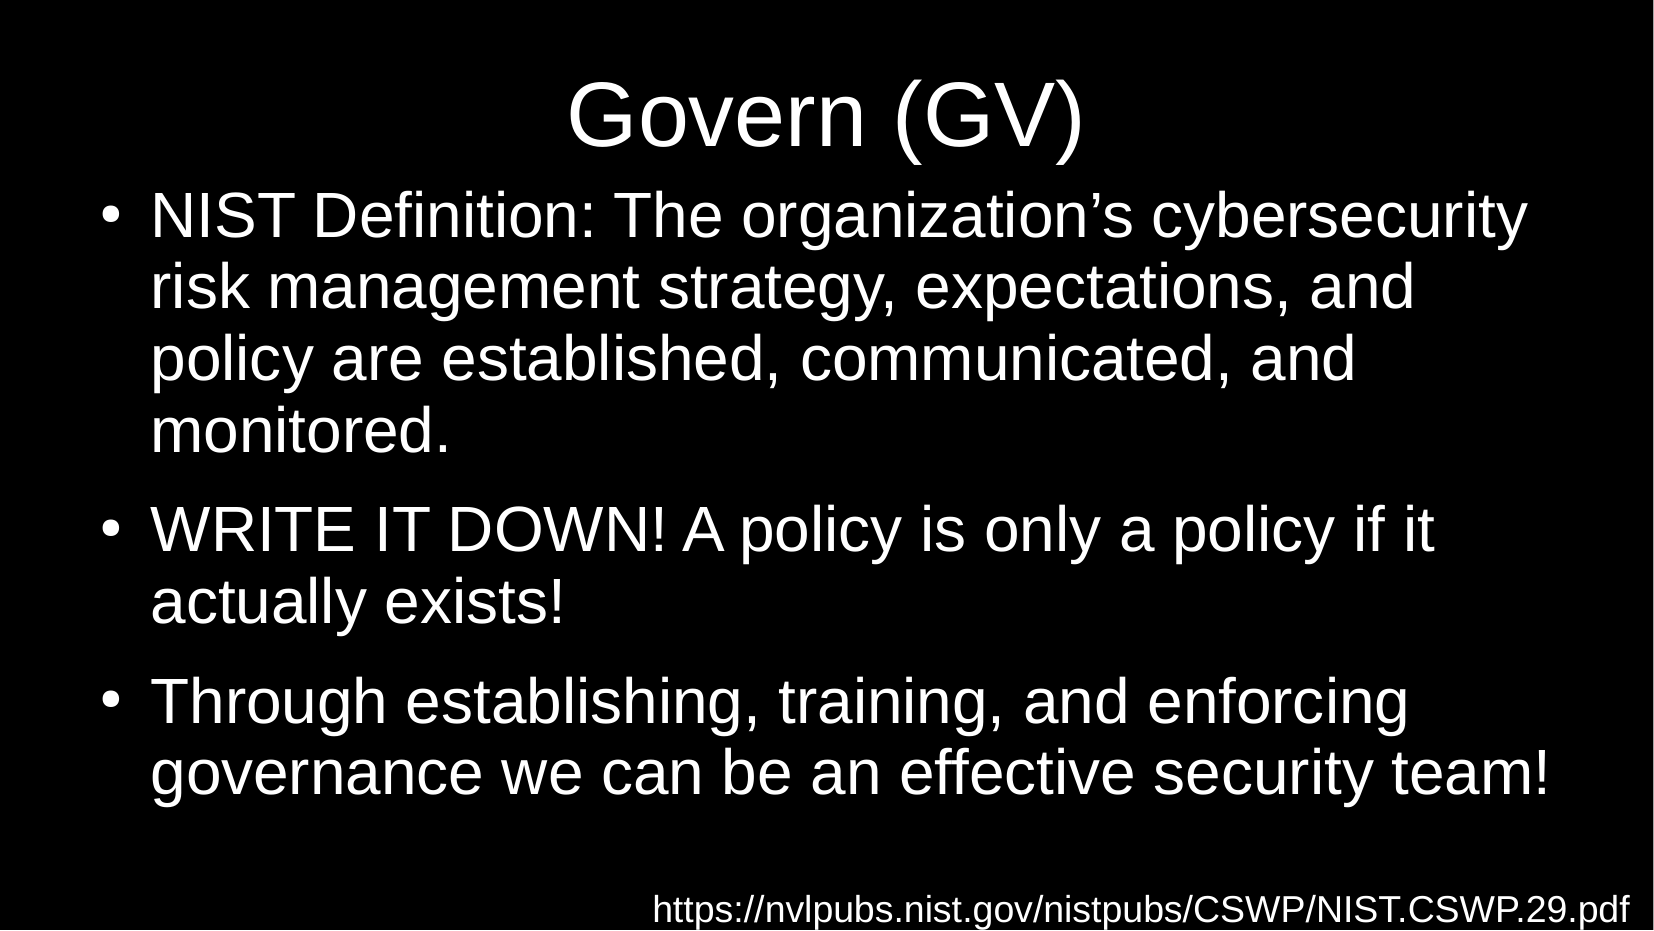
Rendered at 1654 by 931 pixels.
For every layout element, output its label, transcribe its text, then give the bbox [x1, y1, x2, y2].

list NIST Definition: The organization’s cybersecurity risk management strategy, expectations, and policy are established, communicated, and monitored. WRITE IT DOWN! A policy is only a policy if it actually exists! Through establishing, training, and enforcing governance we can be an effective security team! [82, 179, 1571, 862]
text_box https://nvlpubs.nist.gov/nistpubs/CSWP/NIST.CSWP.29.pdf [637, 880, 1654, 931]
title Govern (GV) [82, 37, 1571, 179]
